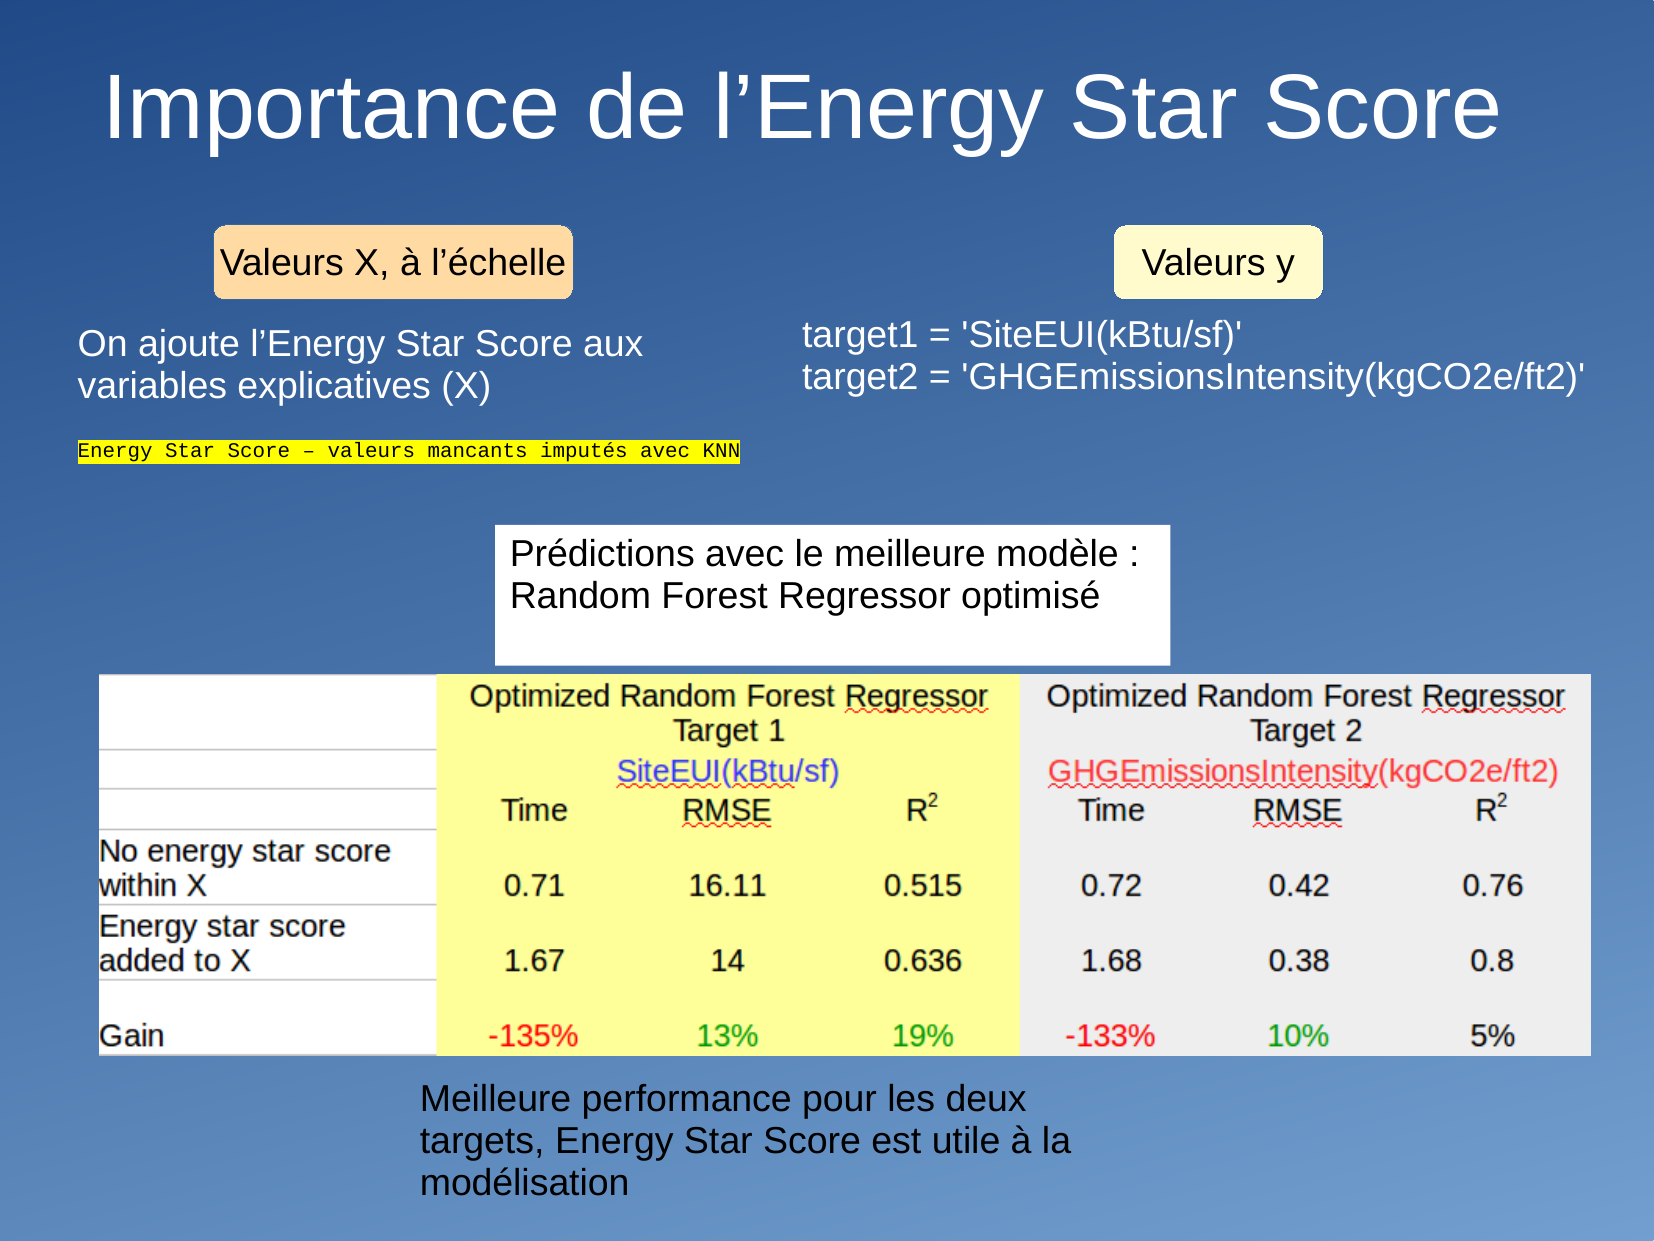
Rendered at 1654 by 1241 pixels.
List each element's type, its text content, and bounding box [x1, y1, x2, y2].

text_box On ajoute l’Energy Star Score aux variables explicatives (X) [63, 314, 709, 432]
text_box Prédictions avec le meilleure modèle : Random Forest Regressor optimisé [495, 524, 1171, 666]
text_box Energy Star Score – valeurs mancants imputés avec KNN [63, 432, 756, 495]
text_box Meilleure performance pour les deux targets, Energy Star Score est utile à la modélisation [405, 1070, 1171, 1212]
picture [99, 674, 1591, 1056]
text_box target1 = 'SiteEUI(kBtu/sf)' target2 = 'GHGEmissionsIntensity(kgCO2e/ft2)' [787, 306, 1654, 405]
title Importance de l’Energy Star Score [72, 2, 1561, 210]
text_box Valeurs y [1113, 224, 1324, 300]
text_box Valeurs X, à l’échelle [213, 224, 574, 300]
